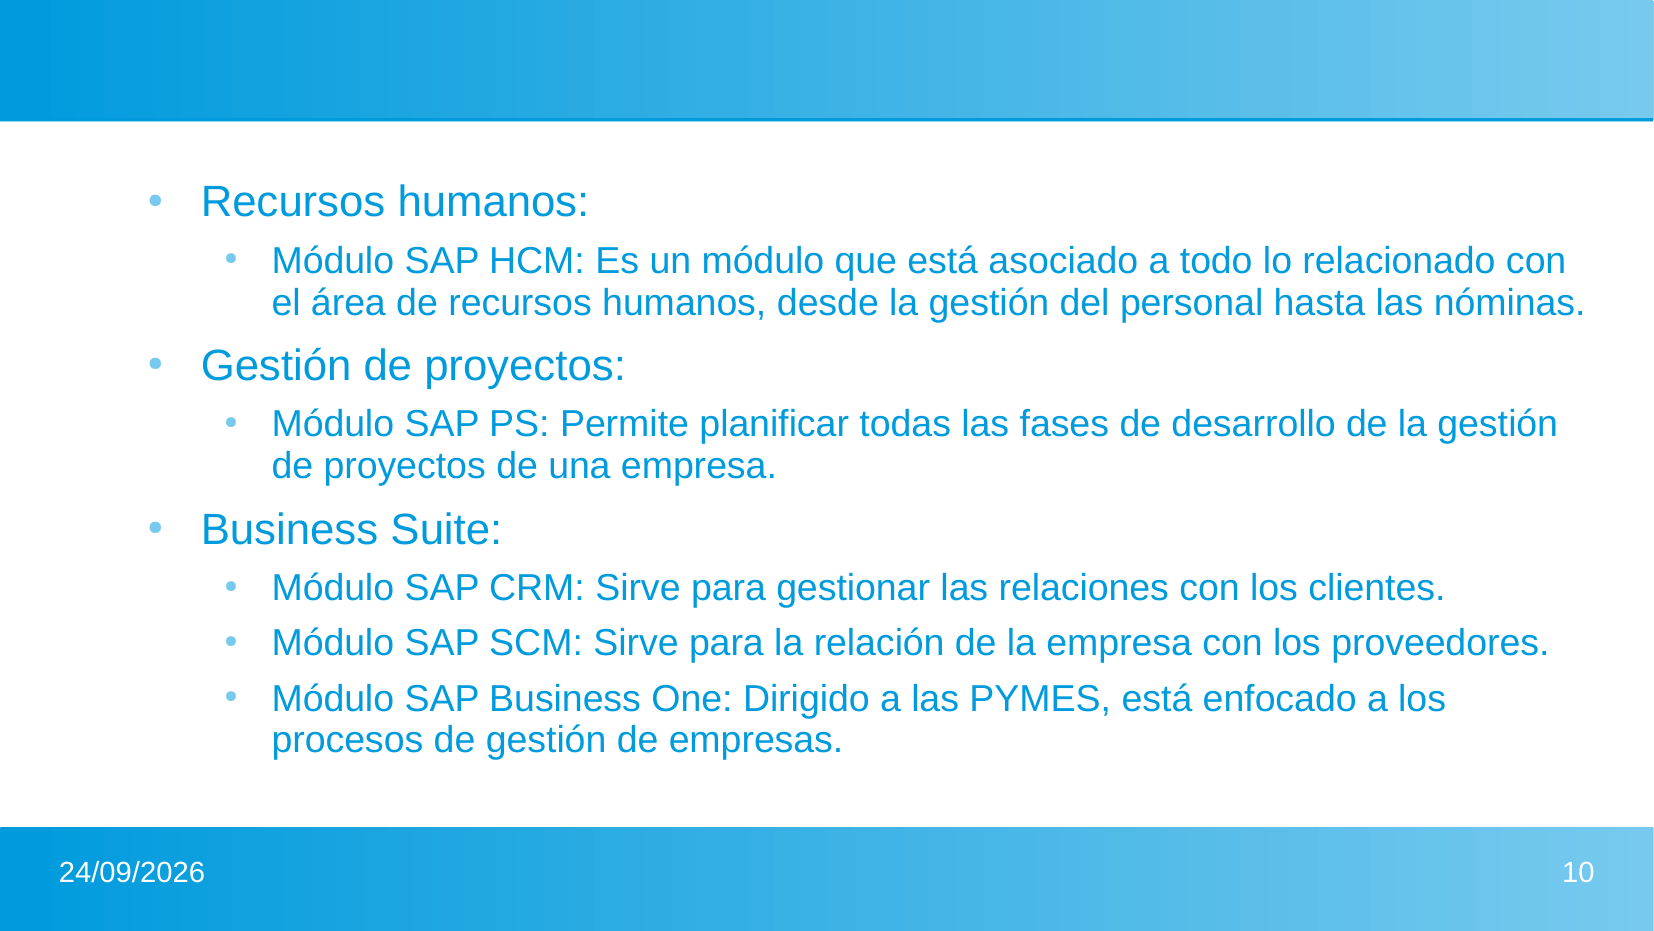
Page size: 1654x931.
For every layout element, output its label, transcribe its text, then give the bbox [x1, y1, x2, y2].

list Recursos humanos: Módulo SAP HCM: Es un módulo que está asociado a todo lo relacionado con el área de recursos humanos, desde la gestión del personal hasta las nóminas. Gestión de proyectos: Módulo SAP PS: Permite planificar todas las fases de desarrollo de la gestión de proyectos de una empresa. Business Suite: Módulo SAP CRM: Sirve para gestionar las relaciones con los clientes. Módulo SAP SCM: Sirve para la relación de la empresa con los proveedores. Módulo SAP Business One: Dirigido a las PYMES, está enfocado a los procesos de gestión de empresas. [59, 177, 1595, 768]
